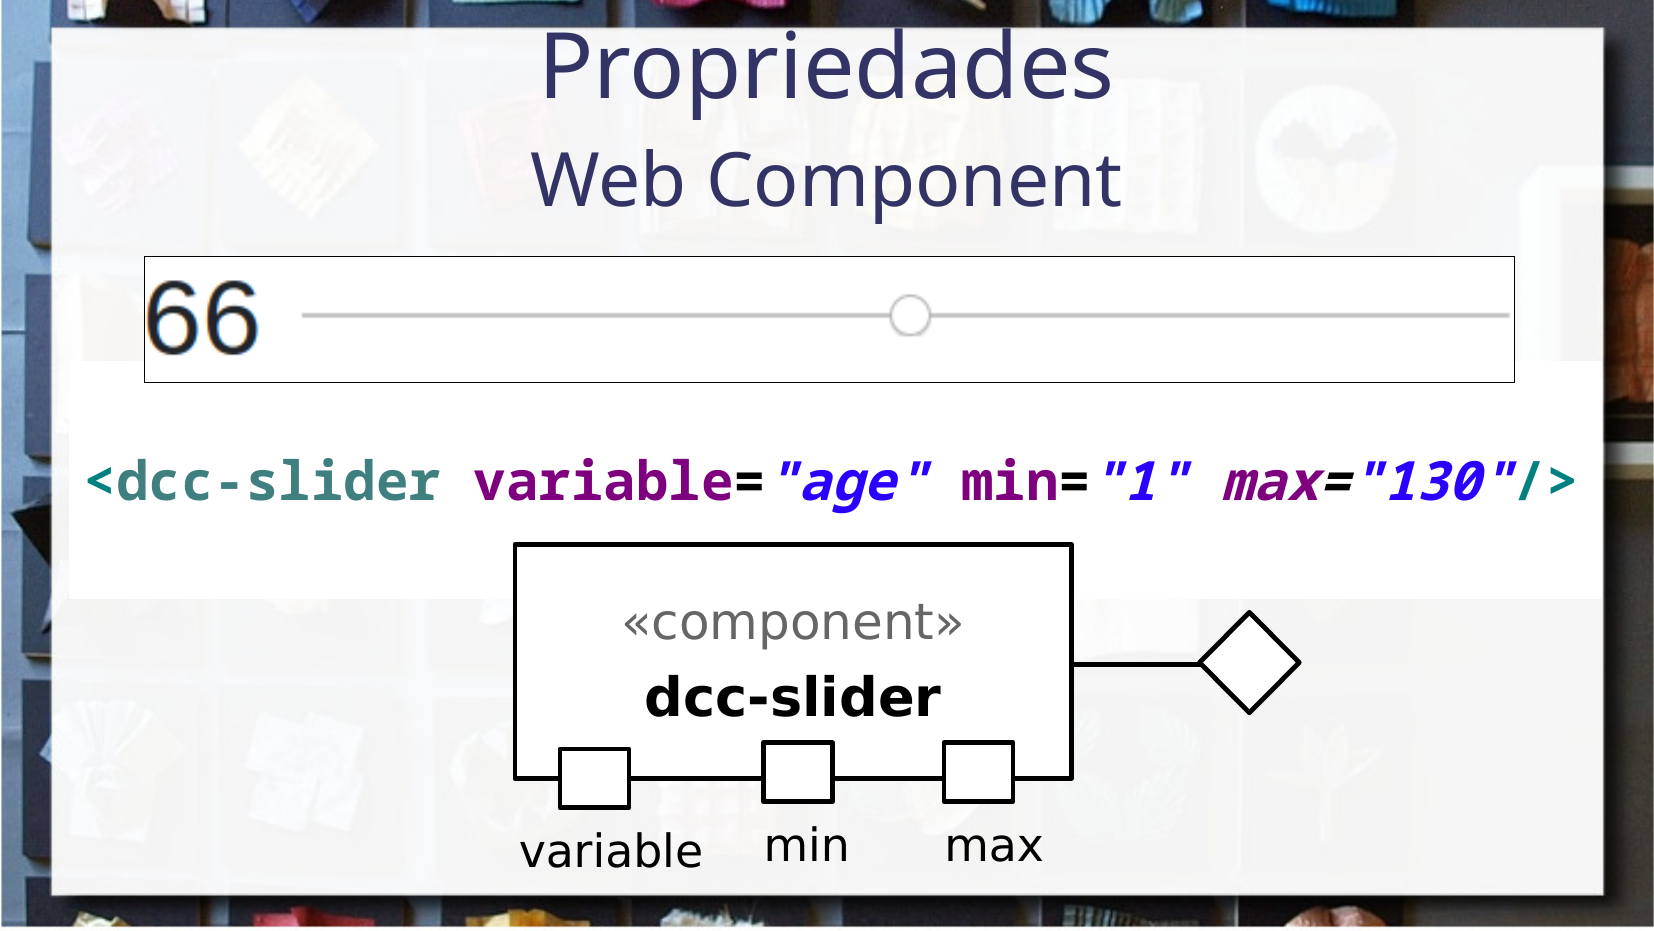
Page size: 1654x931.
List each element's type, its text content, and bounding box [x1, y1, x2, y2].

text_box «component» dcc-slider [515, 544, 1072, 779]
text_box [763, 742, 833, 802]
text_box variable [504, 817, 719, 886]
picture [0, 0, 1654, 931]
text_box [559, 749, 629, 808]
table_header <dcc-slider variable="age" min="1" max="130"/> [70, 362, 1601, 598]
text_box [1199, 612, 1300, 713]
text_box min [748, 811, 865, 880]
text_box [944, 742, 1014, 802]
title Propriedades Web Component [82, 17, 1571, 212]
text_box max [929, 811, 1059, 880]
